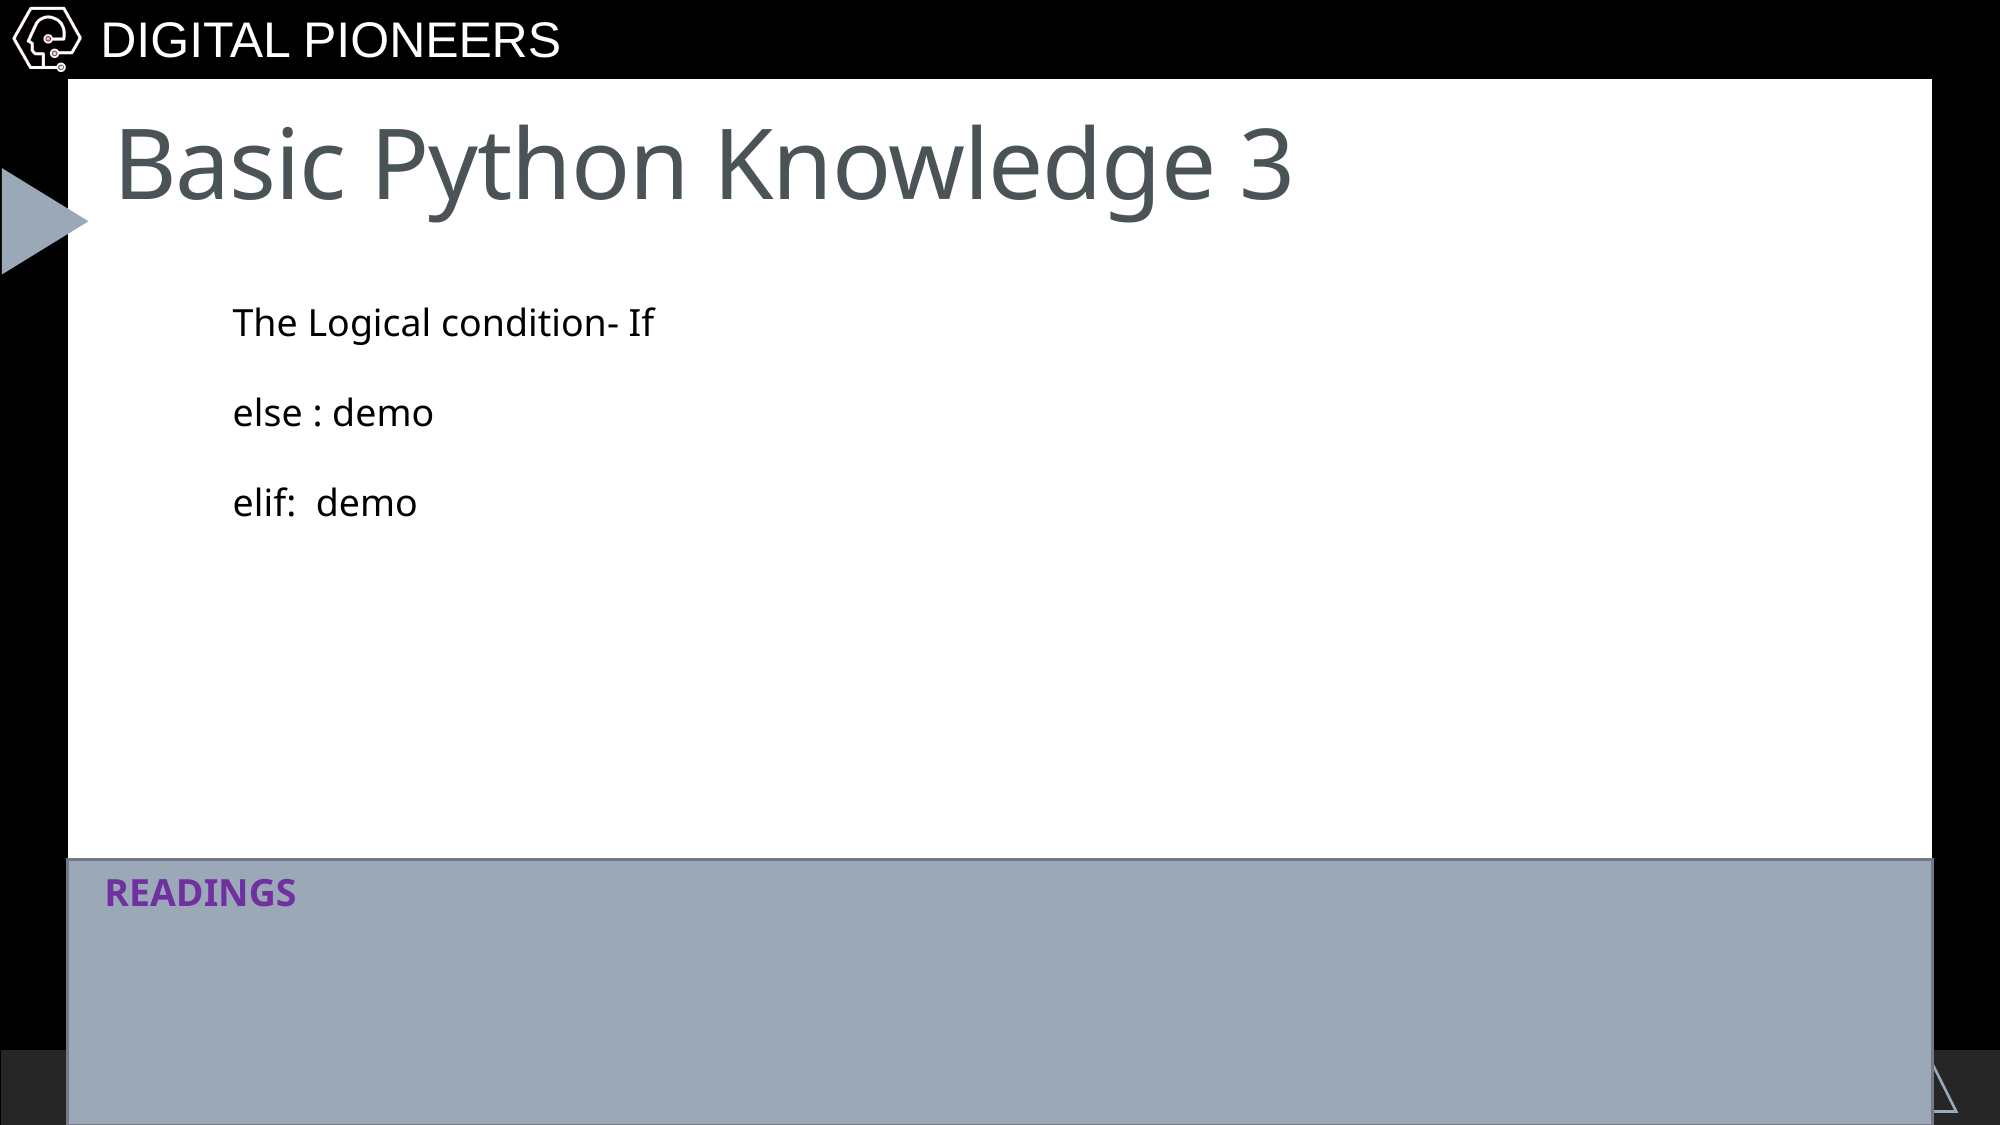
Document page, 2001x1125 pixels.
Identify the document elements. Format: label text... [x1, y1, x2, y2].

text_box READINGS [89, 861, 326, 922]
text_box The Logical condition- If else : demo elif: demo [161, 246, 1884, 808]
title Basic Python Knowledge 3 [98, 93, 1813, 243]
picture [7, 5, 85, 73]
text_box DIGITAL PIONEERS [85, 0, 596, 76]
text_box [68, 860, 1933, 1125]
